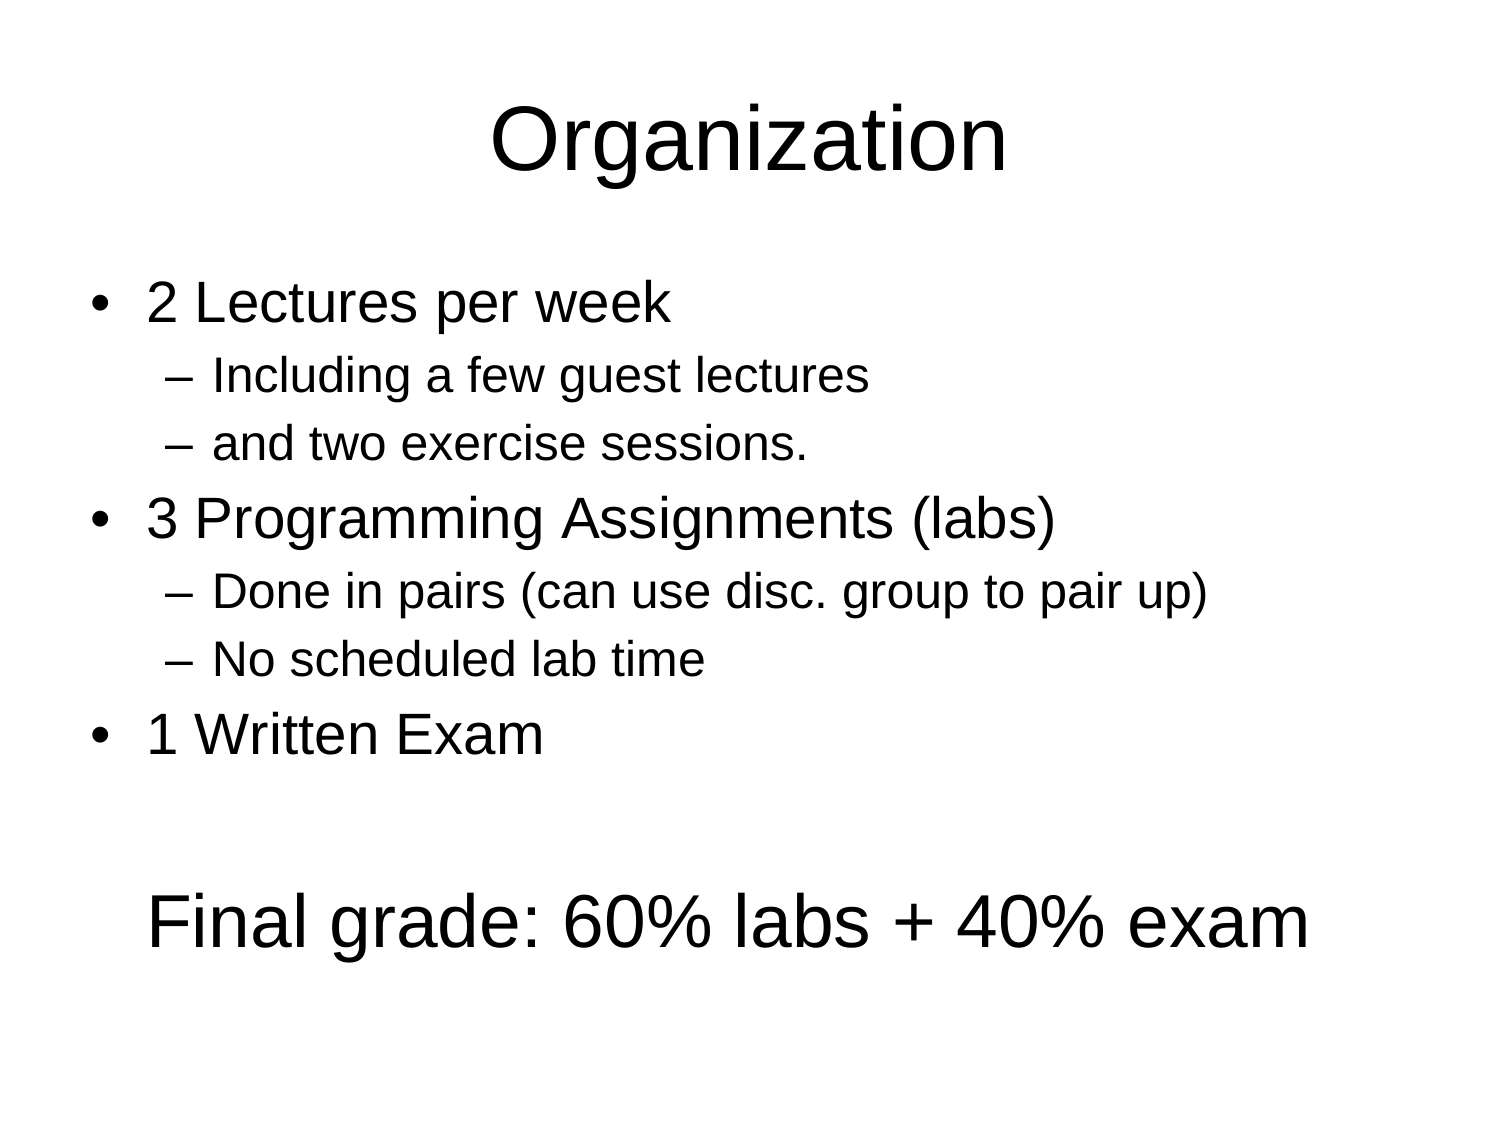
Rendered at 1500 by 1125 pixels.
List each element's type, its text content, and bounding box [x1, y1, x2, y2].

list 2 Lectures per week Including a few guest lectures and two exercise sessions. 3 Programming Assignments (labs) Done in pairs (can use disc. group to pair up) No scheduled lab time 1 Written Exam Final grade: 60% labs + 40% exam [75, 262, 1426, 1055]
title Organization [75, 45, 1426, 233]
